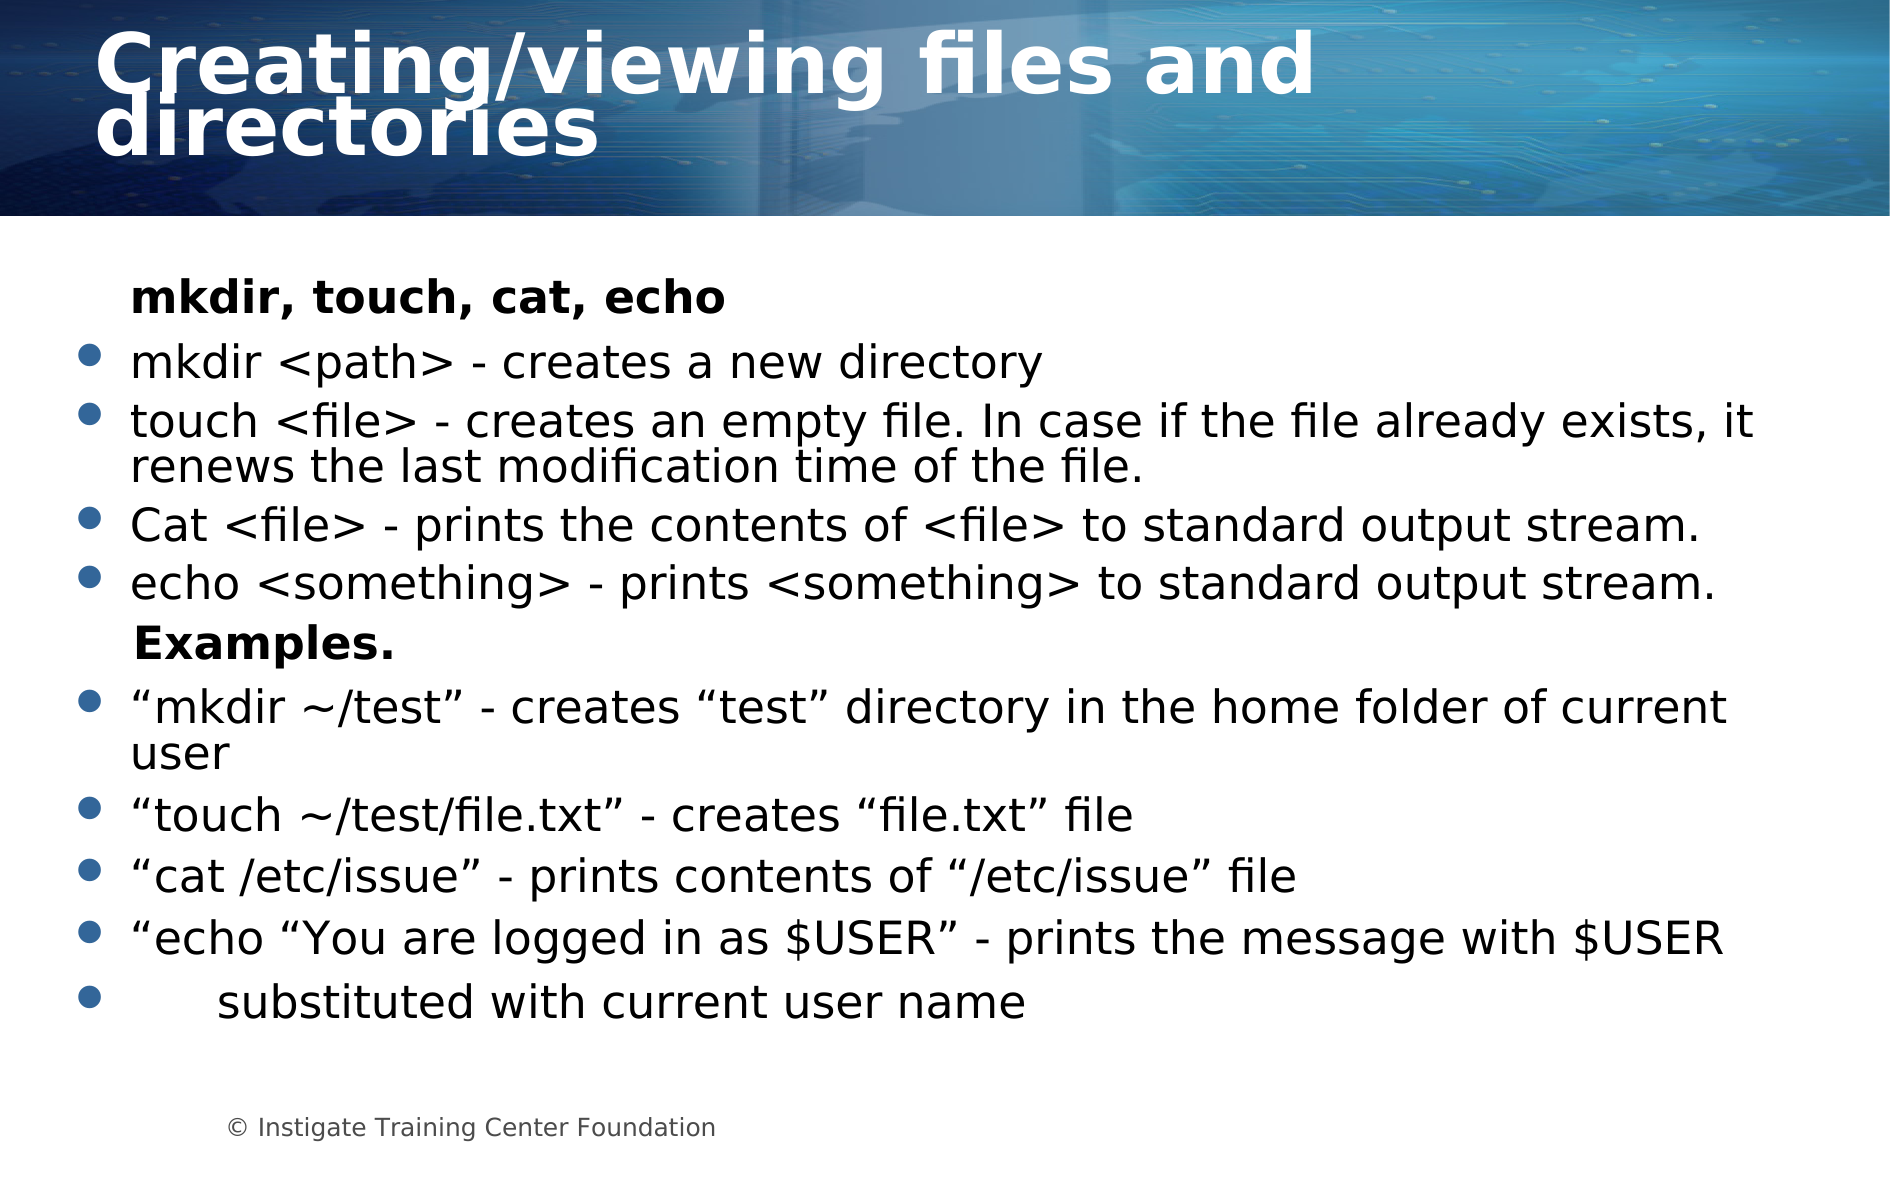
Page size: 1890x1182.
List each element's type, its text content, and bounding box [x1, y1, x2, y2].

title Creating/viewing files and directories [94, 21, 1793, 191]
picture [0, 0, 1890, 216]
list mkdir, touch, cat, echo mkdir <path> - creates a new directory touch <file> - creates an empty file. In case if the file already exists, it renews the last modification time of the file. Cat <file> - prints the contents of <file> to standard output stream. echo <something> - prints <something> to standard output stream. Examples. “mkdir ~/test” - creates “test” directory in the home folder of current user “touch ~/test/file.txt” - creates “file.txt” file “cat /etc/issue” - prints contents of “/etc/issue” file “echo “You are logged in as $USER” - prints the message with $USER substituted with current user name [75, 275, 1775, 1120]
